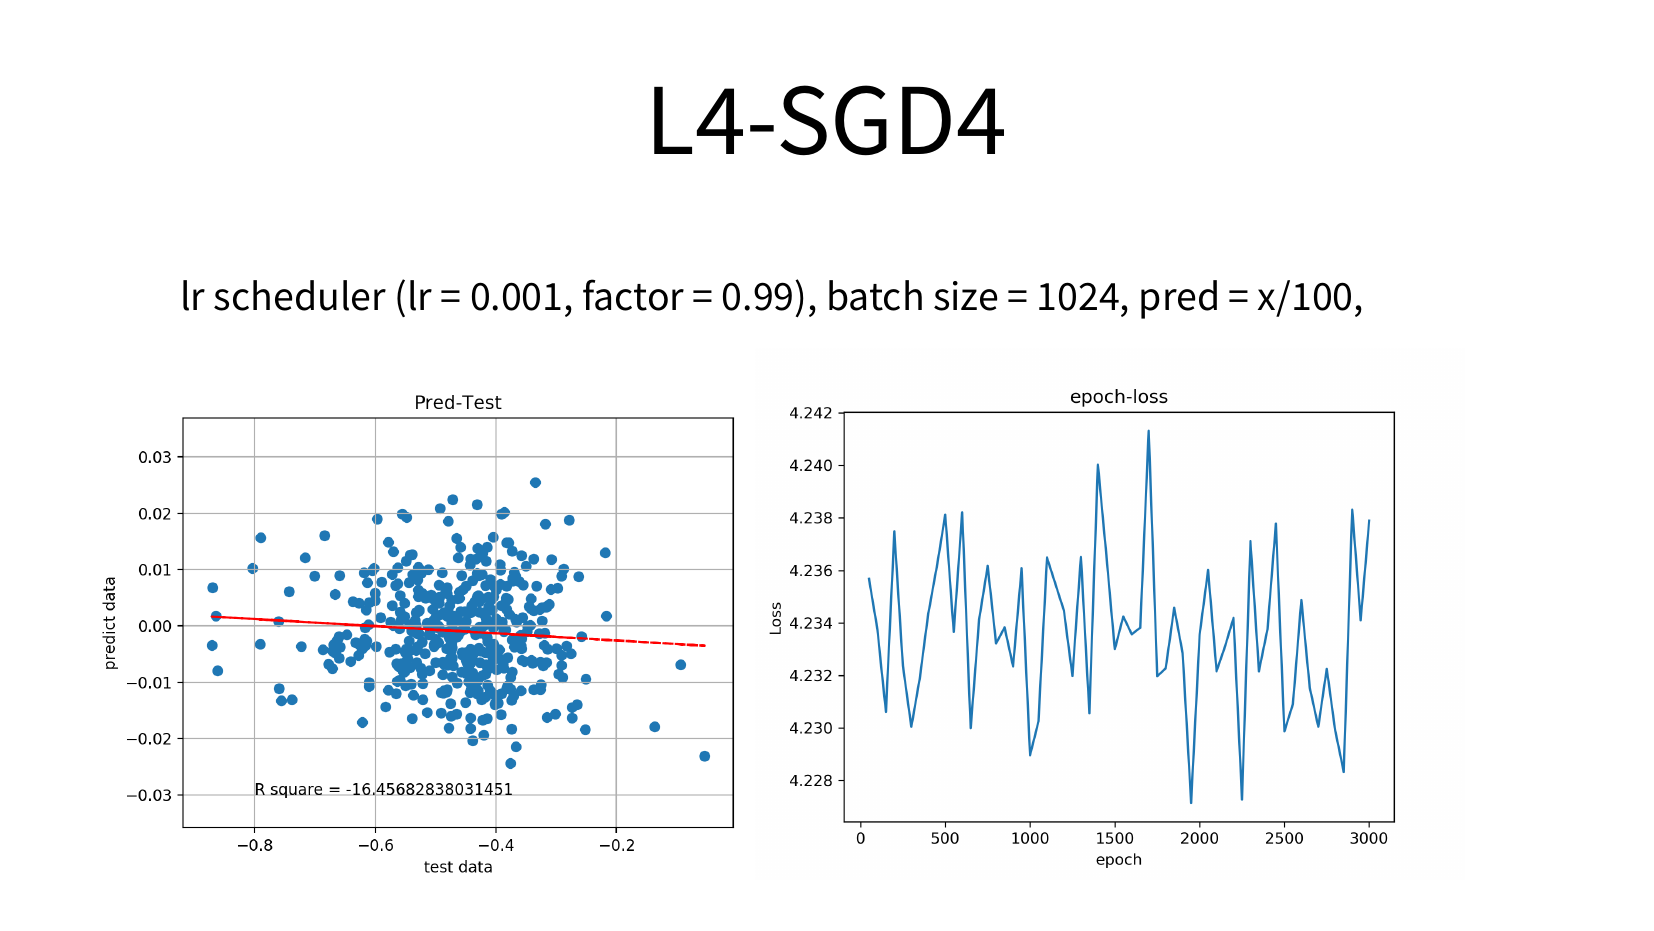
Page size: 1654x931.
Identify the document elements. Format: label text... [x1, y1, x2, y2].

title L4-SGD4 [82, 37, 1571, 193]
picture [94, 348, 1465, 886]
text_box lr scheduler (lr = 0.001, factor = 0.99), batch size = 1024, pred = x/100, [165, 259, 1394, 329]
